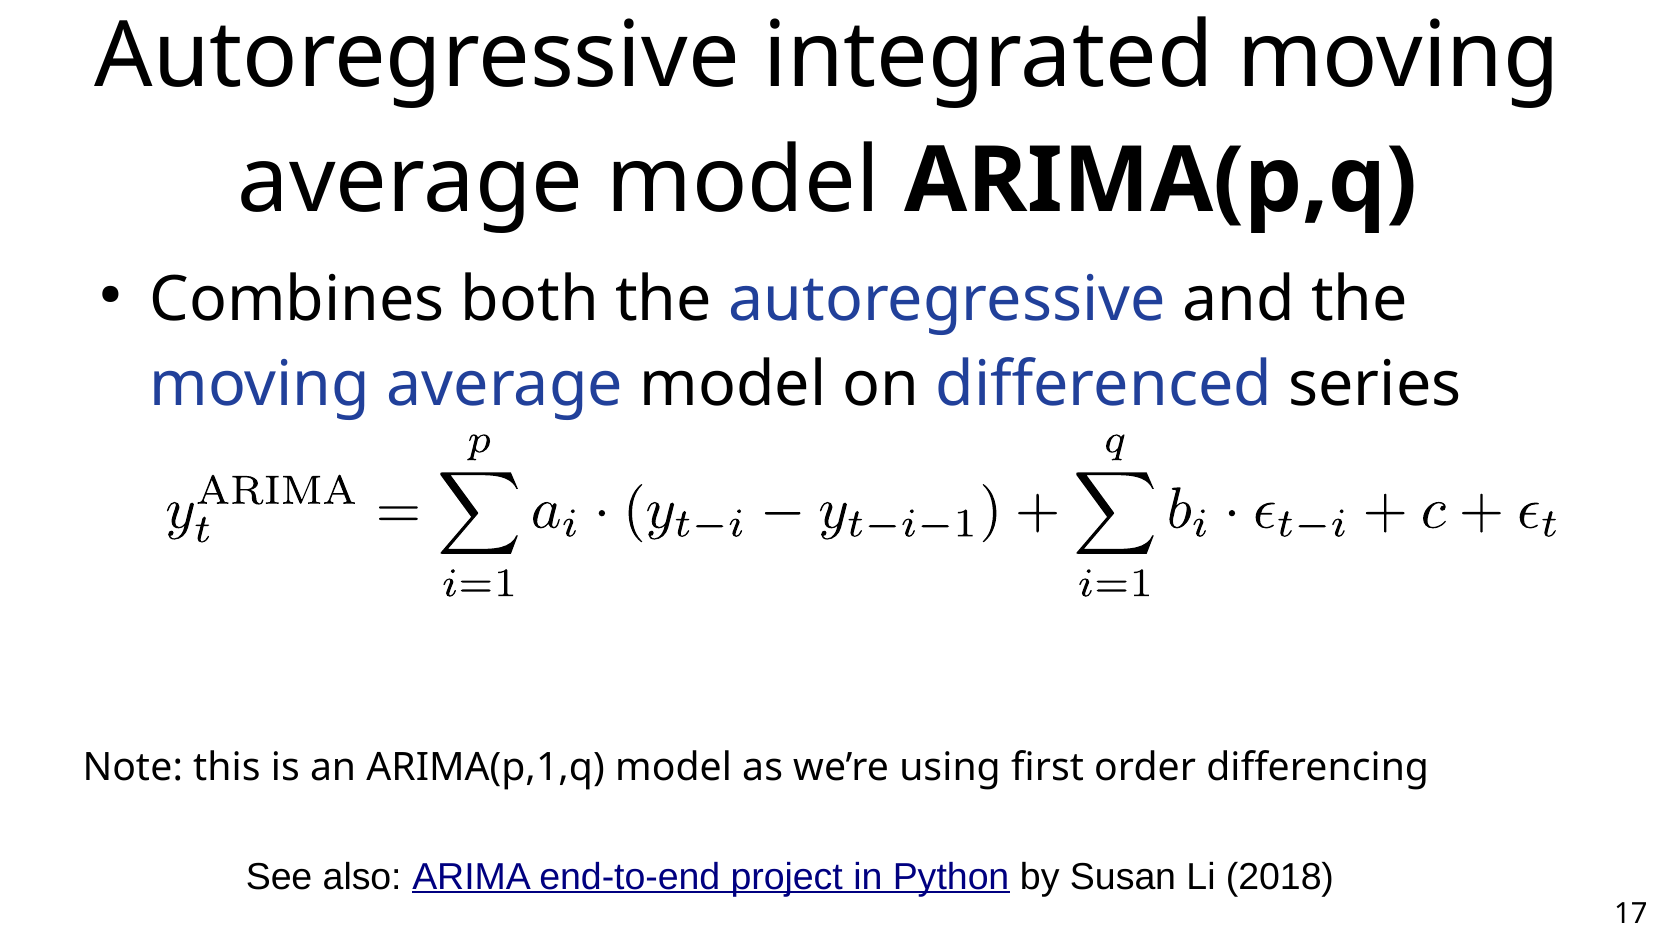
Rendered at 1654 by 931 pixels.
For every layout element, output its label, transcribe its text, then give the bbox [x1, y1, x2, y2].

list Combines both the autoregressive and the moving average model on differenced series Note: this is an ARIMA(p,1,q) model as we’re using first order differencing [82, 253, 1571, 793]
title Autoregressive integrated moving average model ARIMA(p,q) [4, 1, 1651, 226]
text_box [165, 434, 1559, 597]
text_box See also: ARIMA end-to-end project in Python by Susan Li (2018) [231, 847, 1457, 905]
